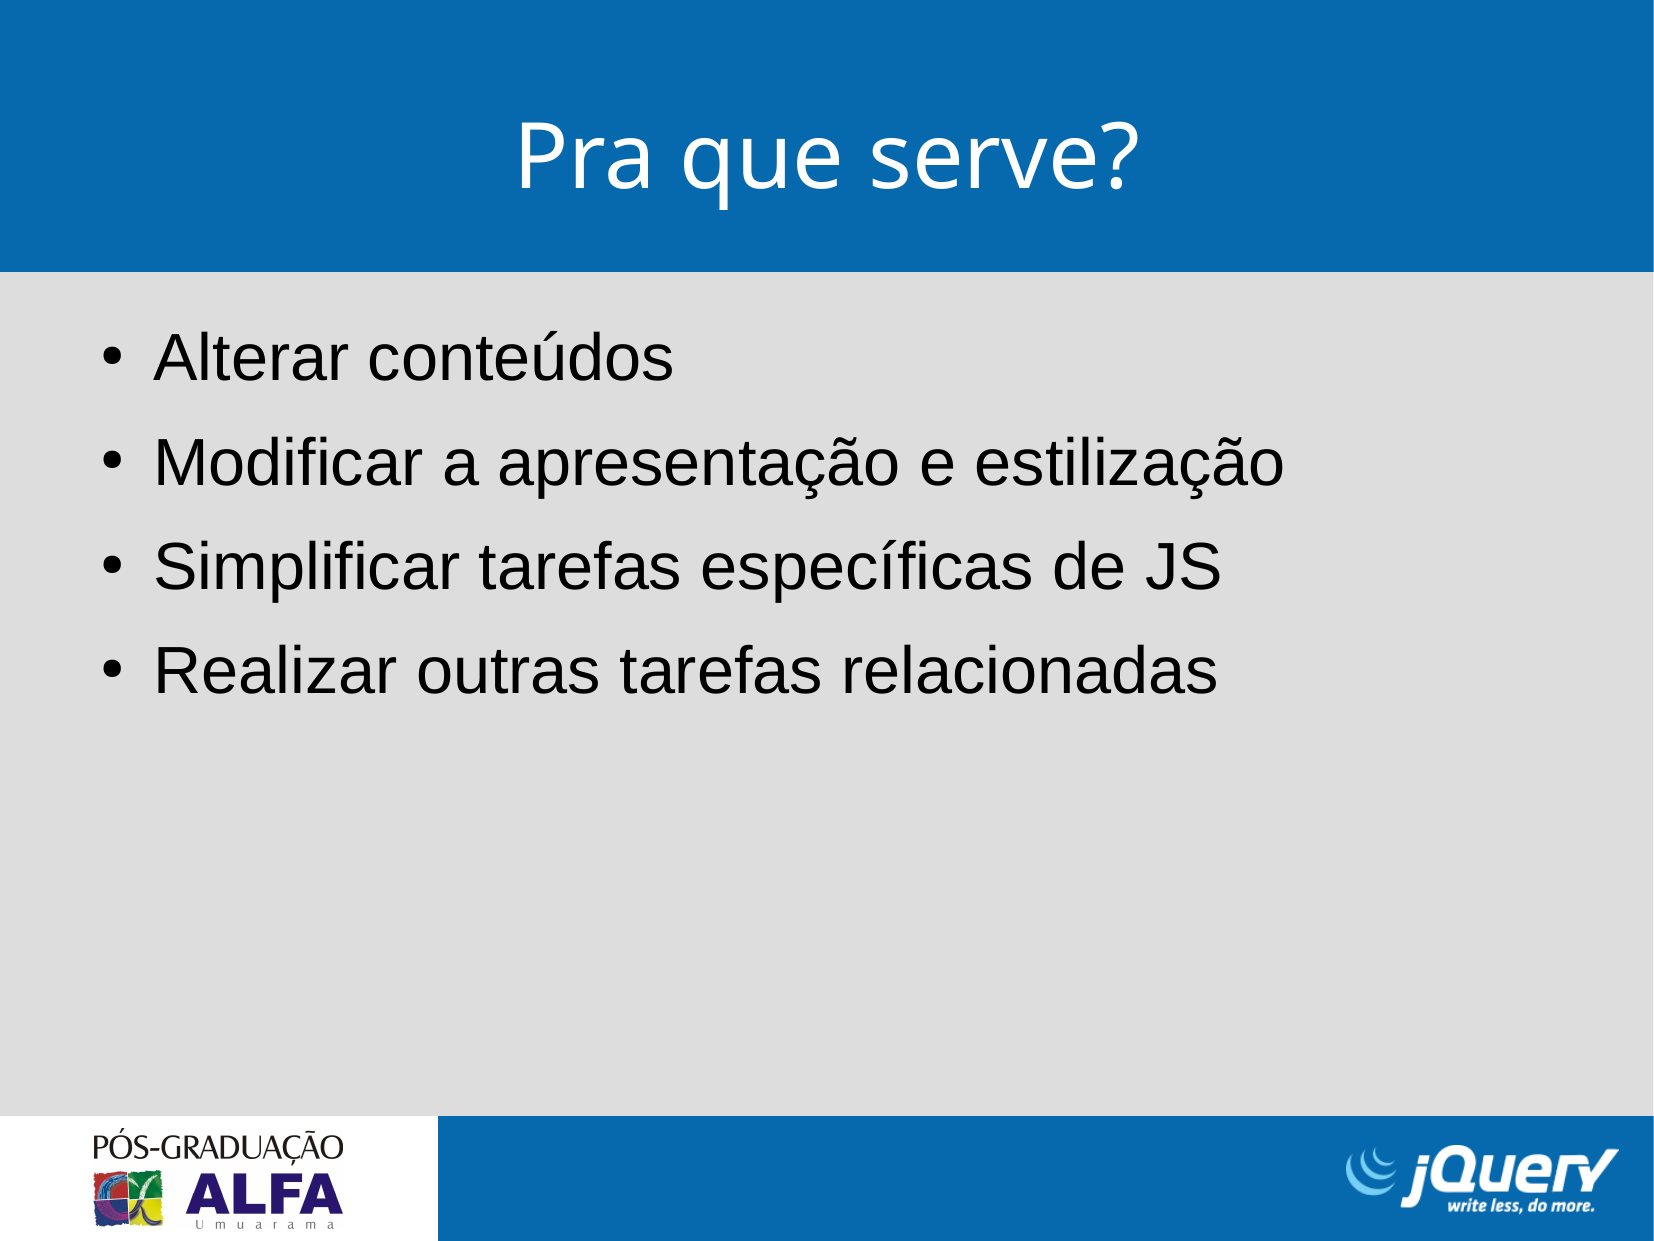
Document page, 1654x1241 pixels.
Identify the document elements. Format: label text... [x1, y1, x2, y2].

title Pra que serve? [82, 49, 1571, 257]
list Alterar conteúdos Modificar a apresentação e estilização Simplificar tarefas específicas de JS Realizar outras tarefas relacionadas [82, 320, 1571, 1040]
picture [93, 1128, 343, 1229]
picture [0, 0, 1654, 272]
picture [438, 1116, 1654, 1241]
